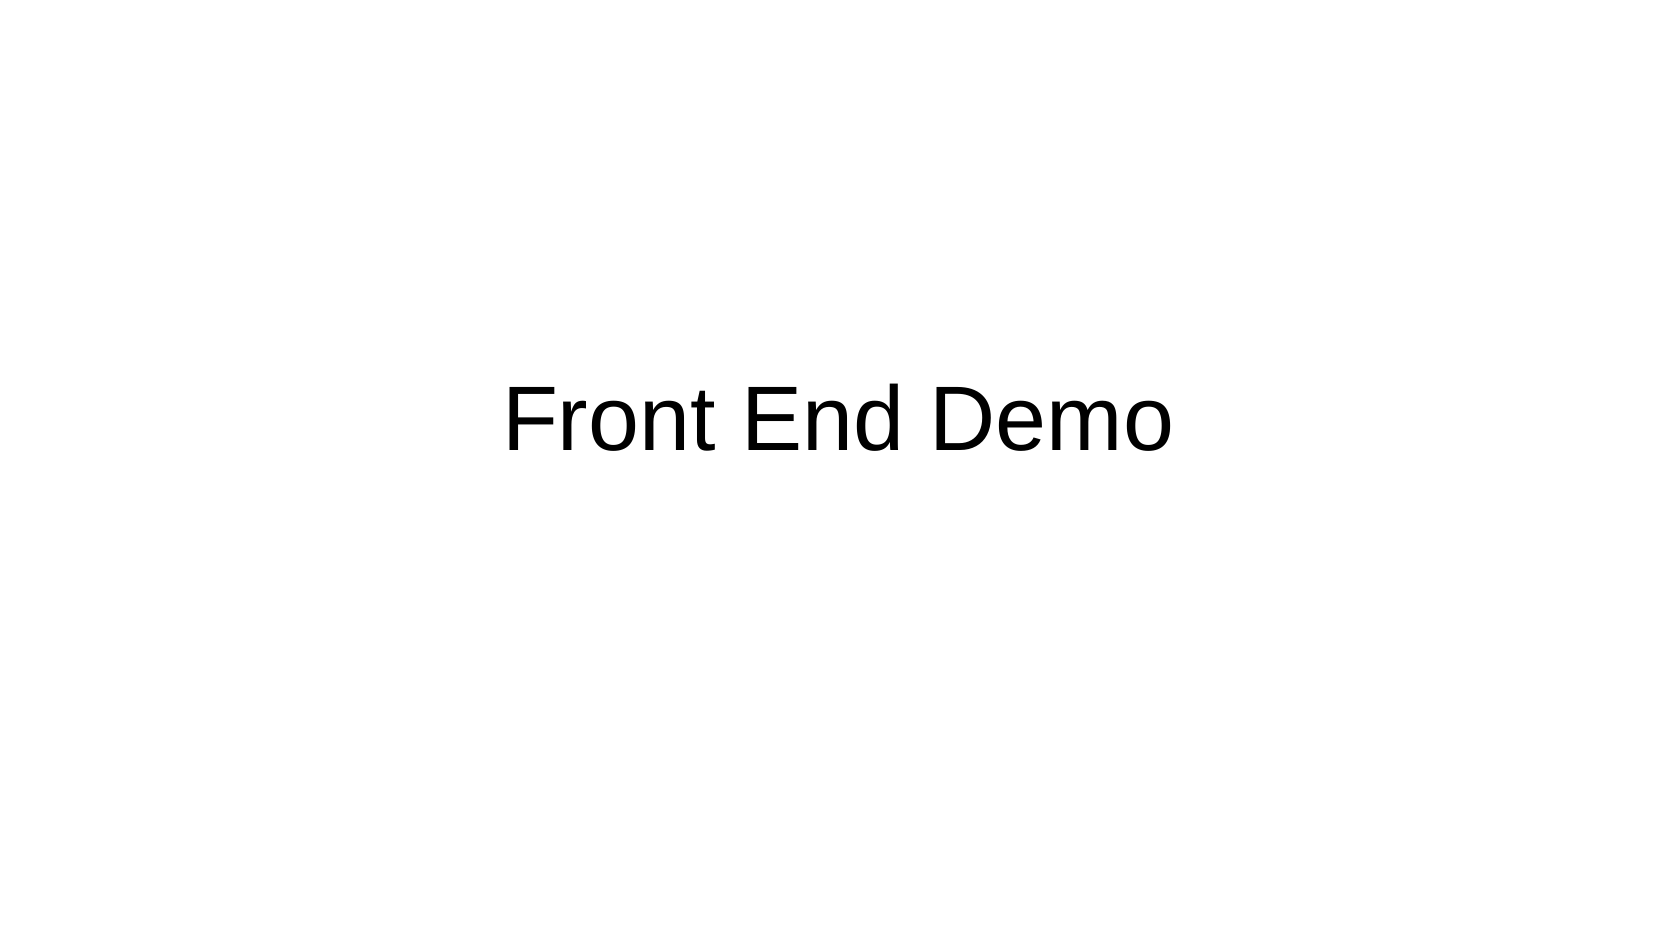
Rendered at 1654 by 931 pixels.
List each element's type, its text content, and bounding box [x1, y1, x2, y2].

title Front End Demo [94, 340, 1583, 497]
